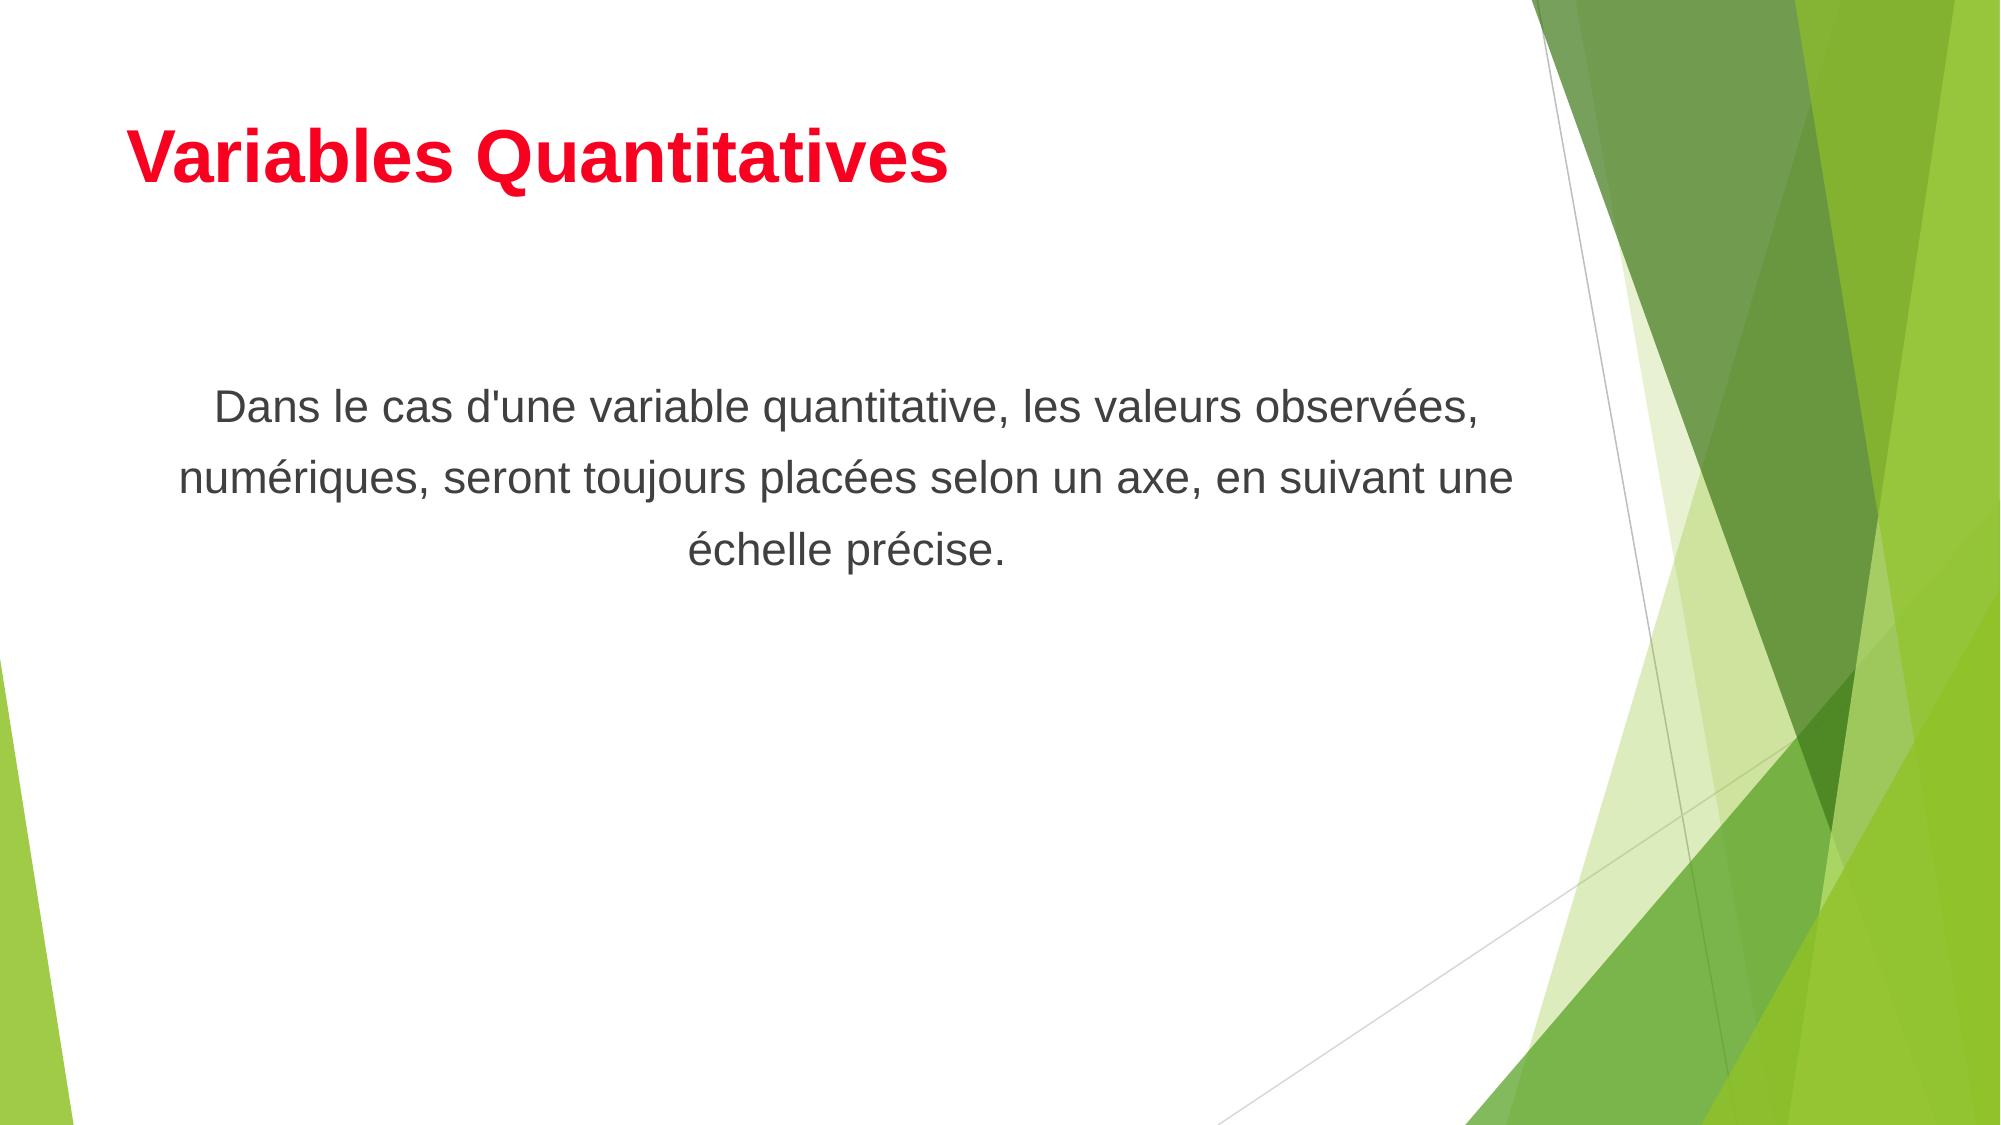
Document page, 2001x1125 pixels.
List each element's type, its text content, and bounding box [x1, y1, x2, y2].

list Dans le cas d'une variable quantitative, les valeurs observées, numériques, seront toujours placées selon un axe, en suivant une échelle précise. [111, 307, 1583, 898]
title Variables Quantitatives [111, 99, 1522, 235]
